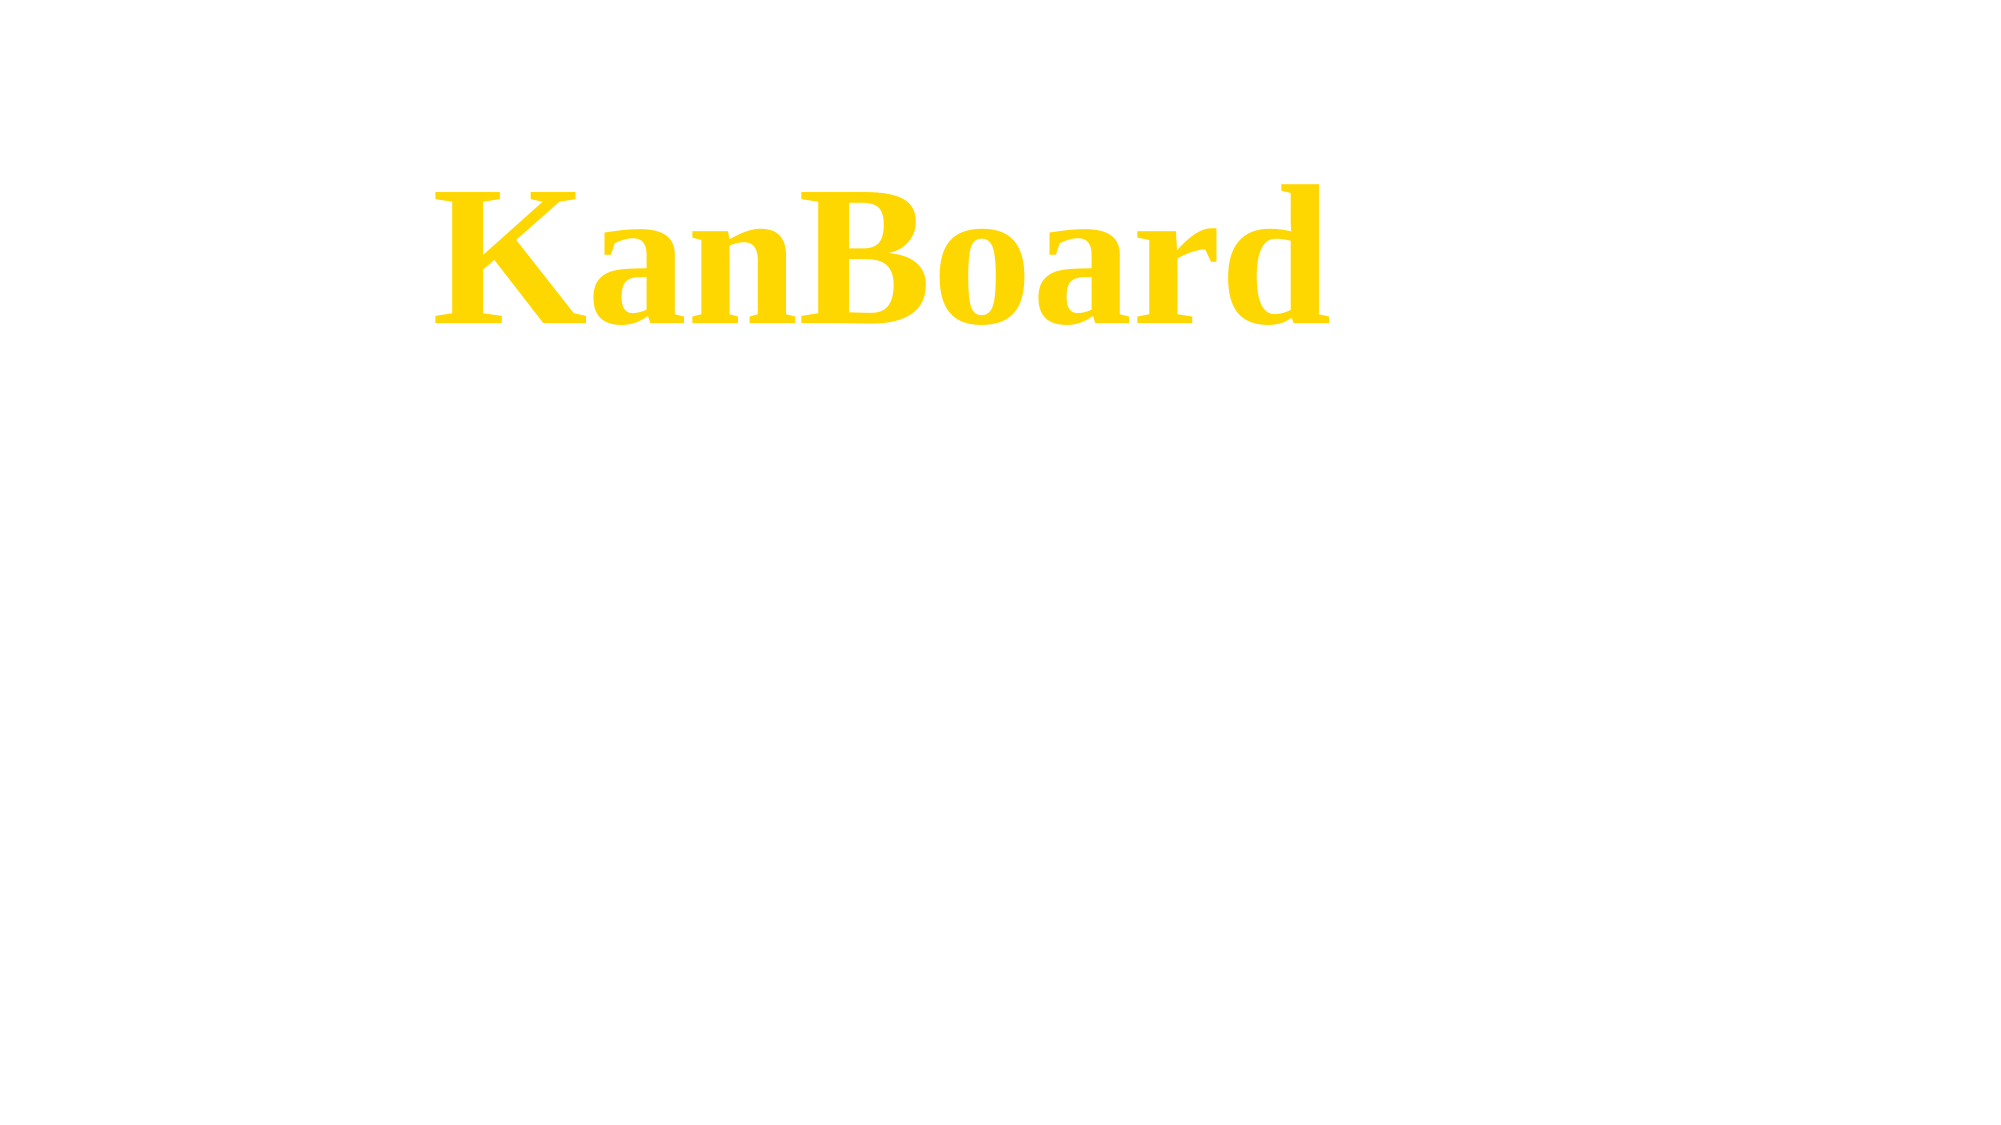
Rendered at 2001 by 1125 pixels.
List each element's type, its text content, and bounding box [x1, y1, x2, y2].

title KanBoard [132, 0, 1633, 374]
